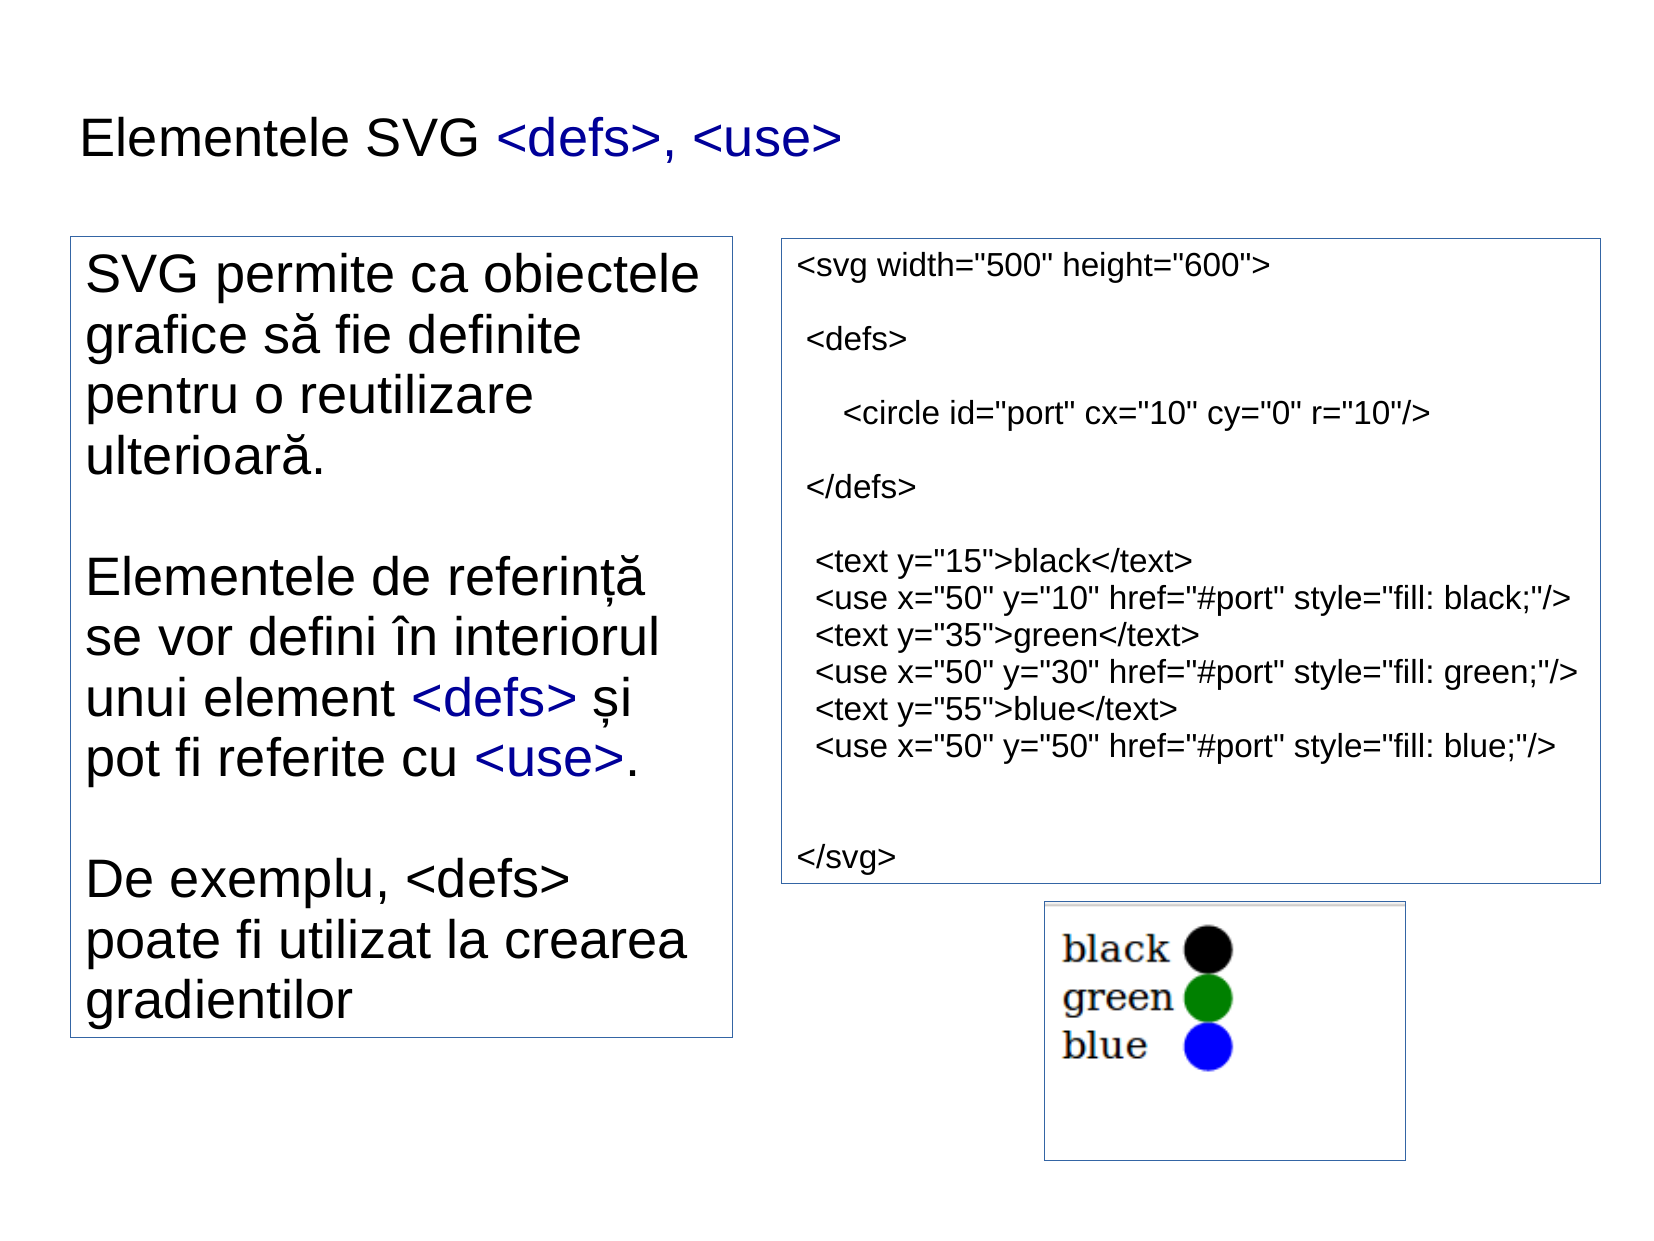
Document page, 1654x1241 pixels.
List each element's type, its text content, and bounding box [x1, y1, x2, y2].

text_box SVG permite ca obiectele grafice să fie definite pentru o reutilizare ulterioară. Elementele de referință se vor defini în interiorul unui element <defs> și pot fi referite cu <use>. De exemplu, <defs> poate fi utilizat la crearea gradientilor [70, 236, 733, 1038]
picture [1044, 901, 1406, 1161]
text_box Elementele SVG <defs>, <use> [64, 100, 859, 176]
text_box <svg width="500" height="600"> <defs> <circle id="port" cx="10" cy="0" r="10"/> </defs> <text y="15">black</text> <use x="50" y="10" href="#port" style="fill: black;"/> <text y="35">green</text> <use x="50" y="30" href="#port" style="fill: green;"/> <text y="55">blue</text> <use x="50" y="50" href="#port" style="fill: blue;"/> </svg> [781, 238, 1601, 884]
